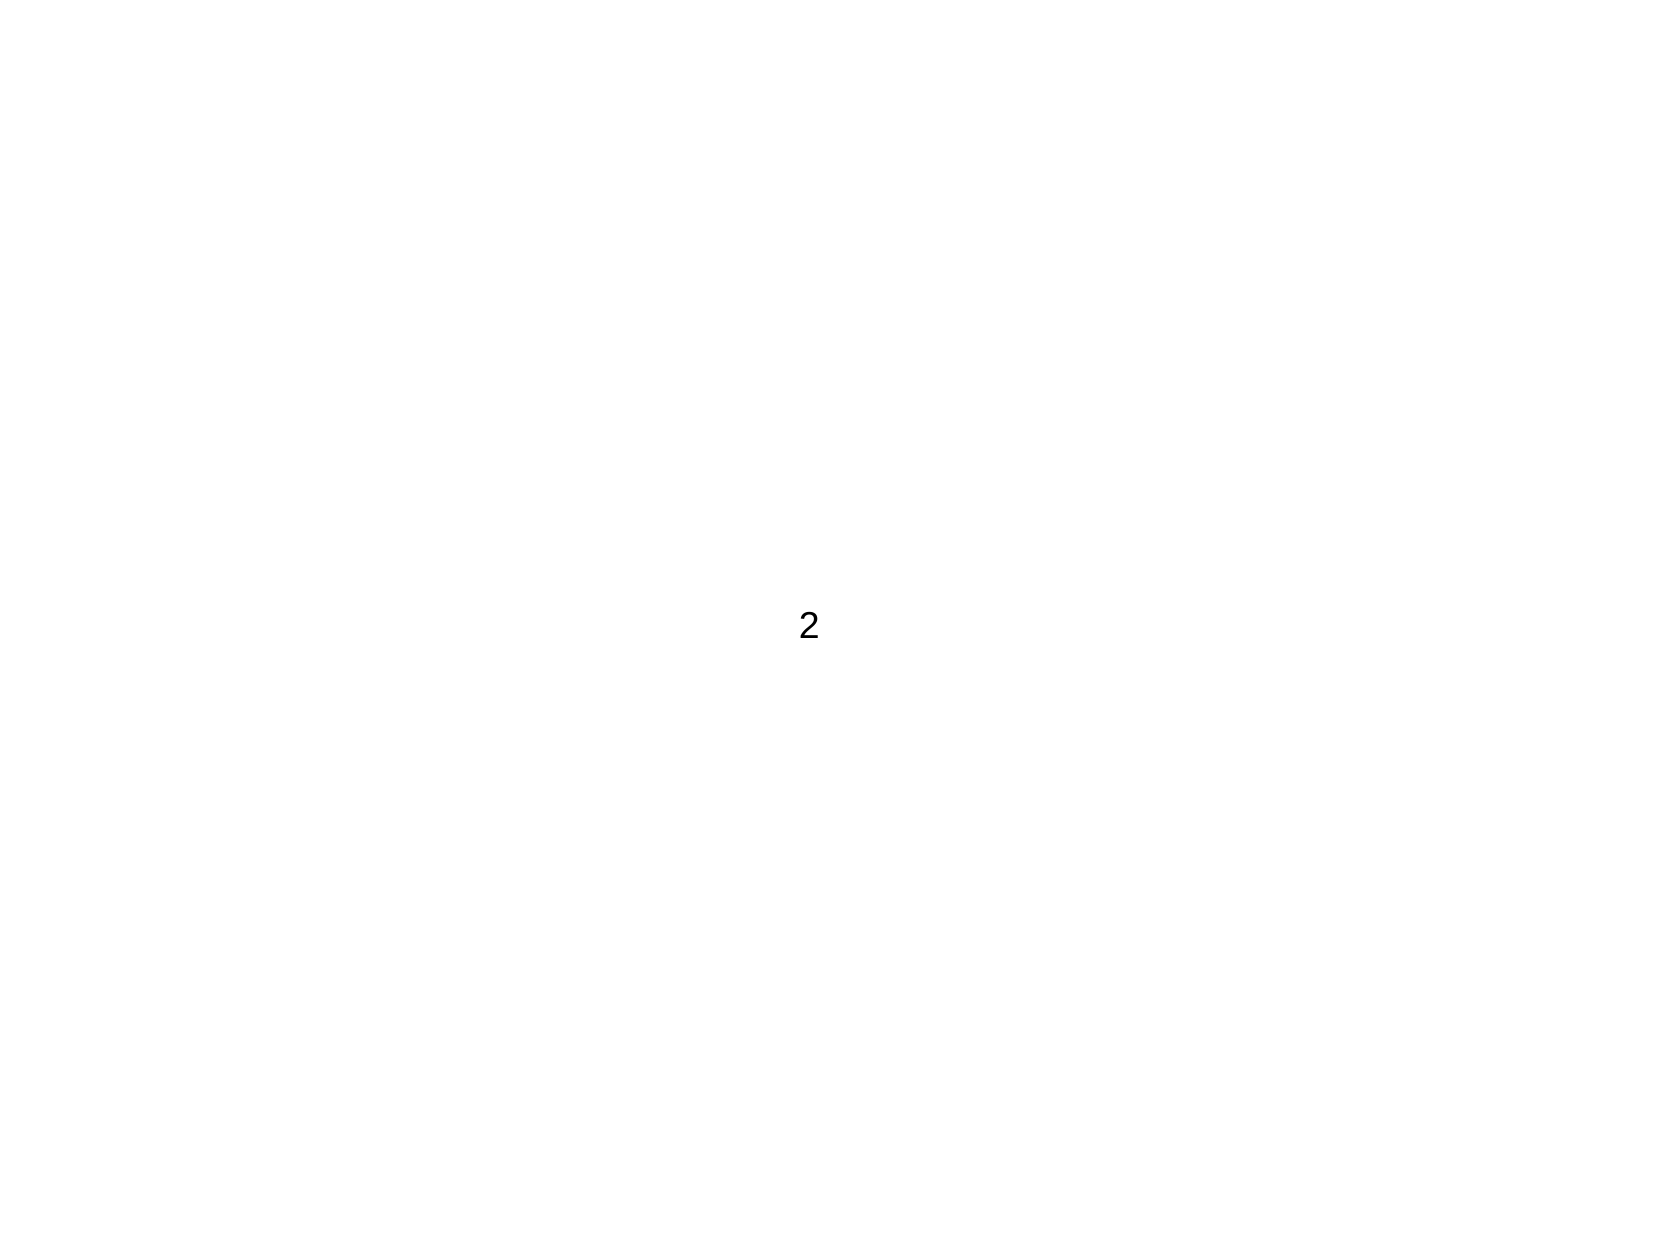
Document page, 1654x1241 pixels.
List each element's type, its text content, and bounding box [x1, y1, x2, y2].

text_box 2 [784, 597, 889, 668]
